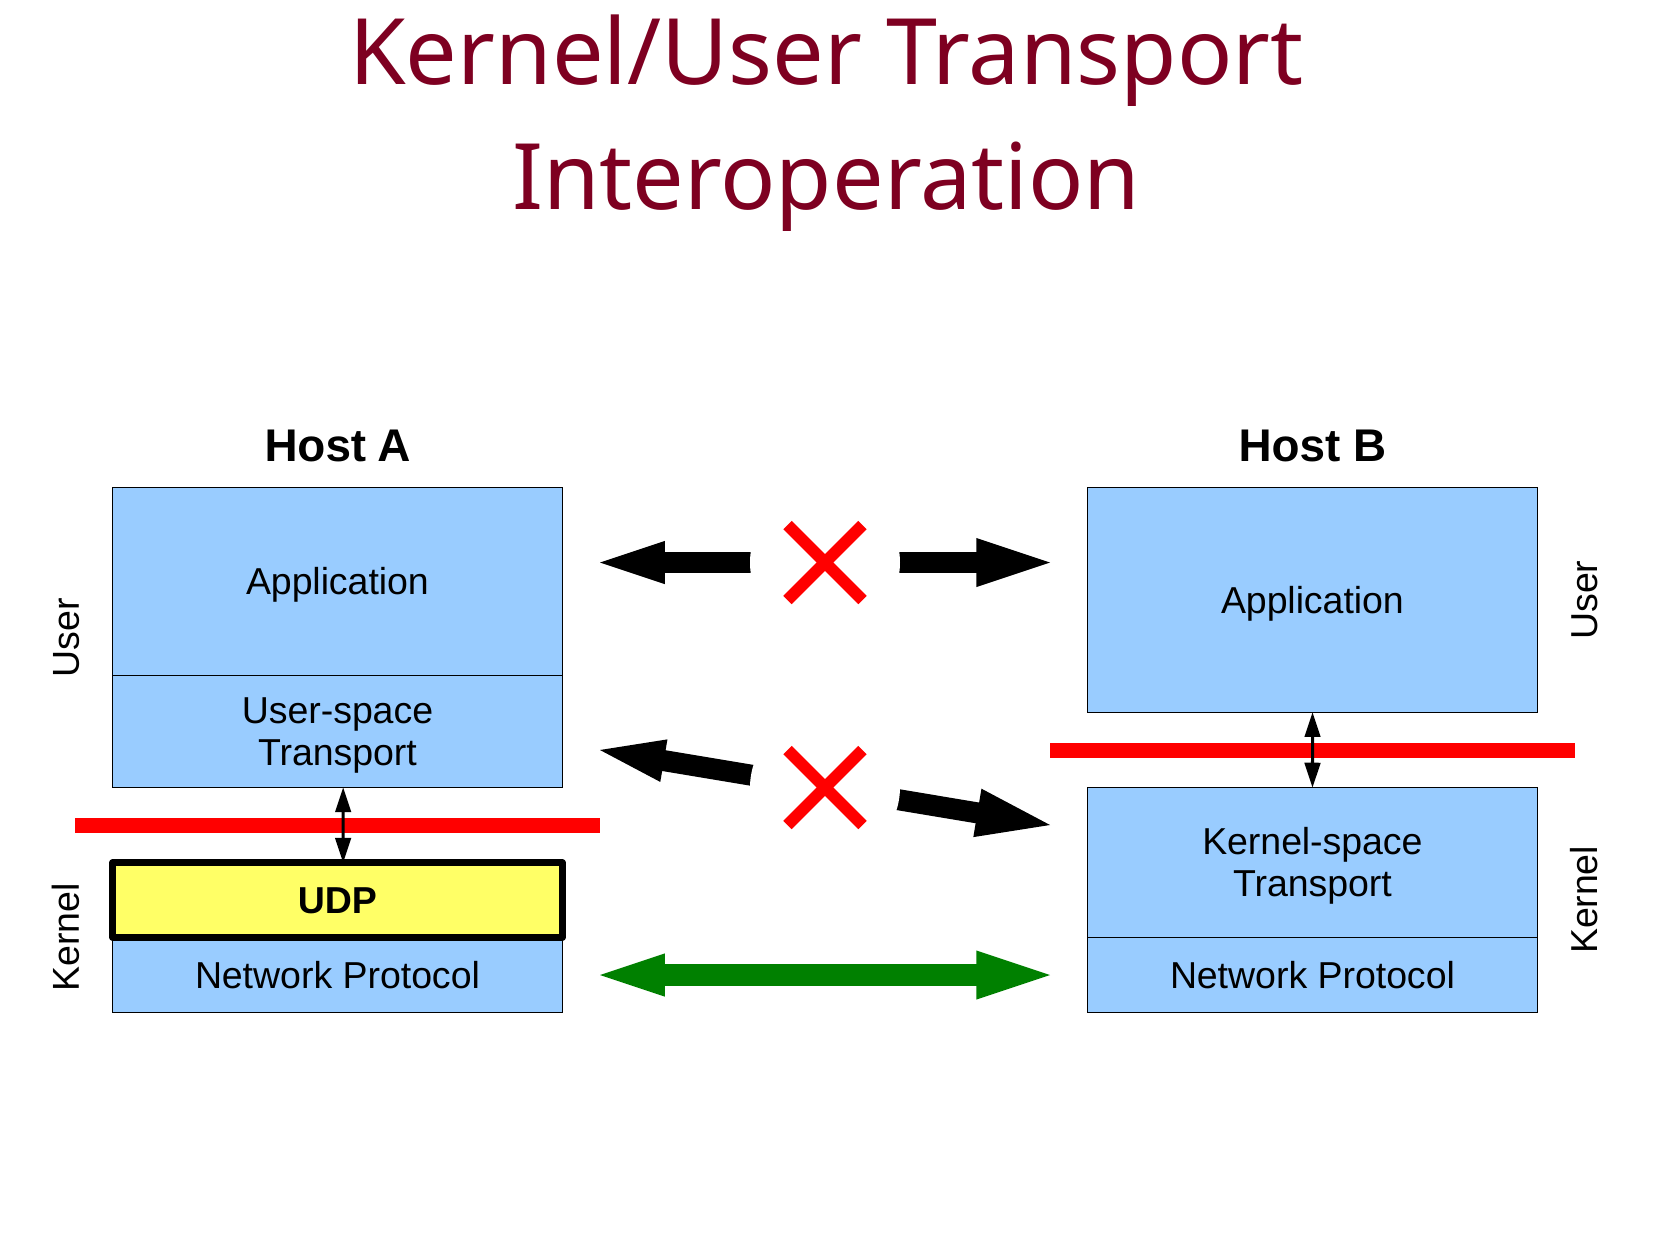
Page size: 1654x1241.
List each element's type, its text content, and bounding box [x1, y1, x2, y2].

text_box Kernel-space Transport [1087, 787, 1538, 938]
text_box [750, 487, 901, 638]
text_box Host B [1087, 412, 1538, 488]
text_box User [1555, 487, 1613, 713]
text_box UDP [112, 862, 563, 938]
text_box Network Protocol [112, 938, 563, 1013]
text_box Kernel [37, 862, 95, 1013]
text_box Kernel [1555, 787, 1613, 1013]
text_box User-space Transport [112, 676, 563, 788]
text_box User [37, 487, 95, 788]
text_box Network Protocol [1087, 938, 1538, 1013]
text_box Application [1087, 488, 1538, 713]
text_box Application [112, 488, 563, 676]
text_box Host A [112, 412, 563, 488]
text_box [750, 712, 901, 863]
title Kernel/User Transport Interoperation [82, 8, 1571, 216]
